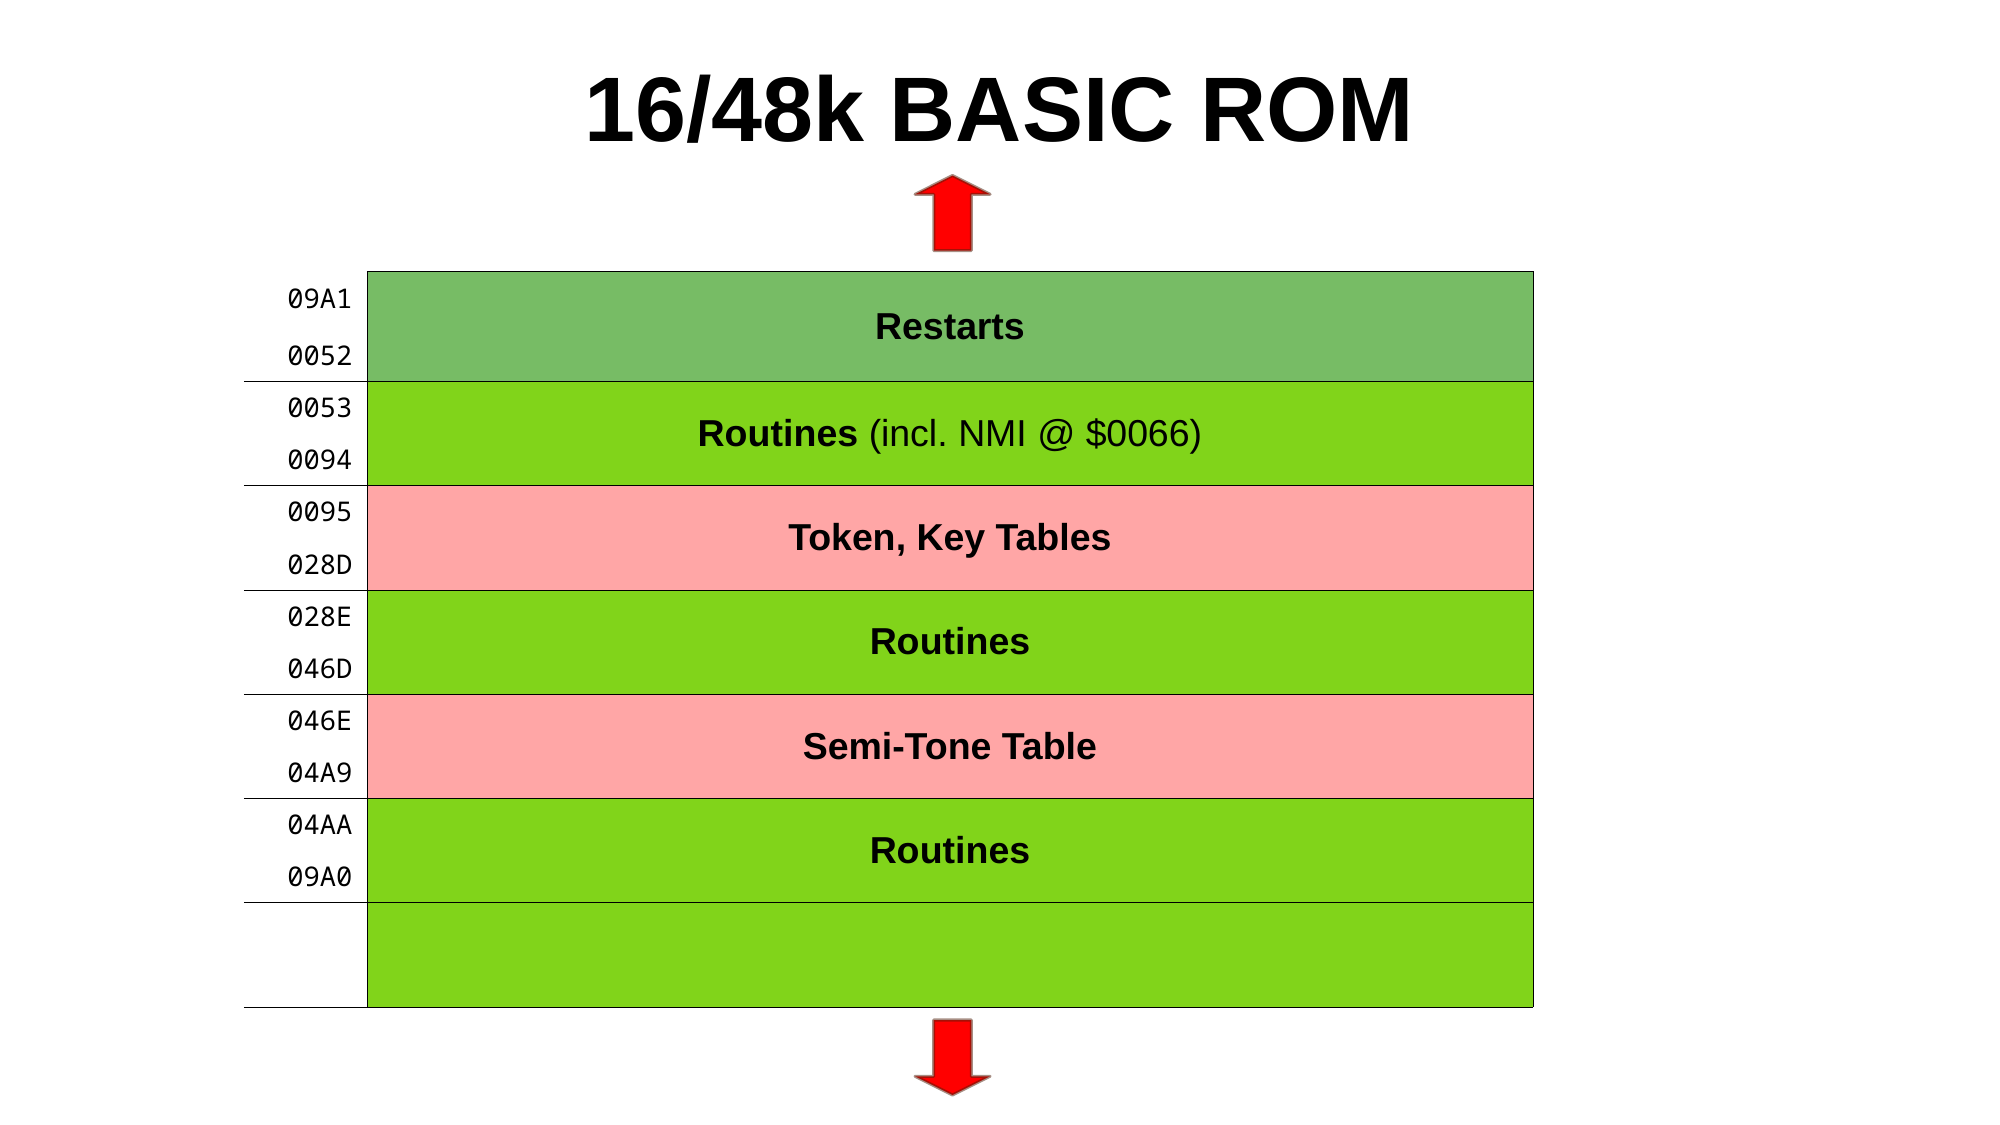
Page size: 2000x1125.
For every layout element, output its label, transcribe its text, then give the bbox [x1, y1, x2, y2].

table_cell Routines [368, 591, 1533, 694]
table_header 09A1 [244, 272, 367, 324]
table_cell 028D [244, 538, 367, 590]
table_header Restarts [368, 272, 1533, 381]
table_cell 0053 [244, 382, 367, 433]
table_cell [368, 903, 1533, 1007]
table_cell Token, Key Tables [368, 486, 1533, 590]
table_cell [244, 955, 367, 1007]
table_cell 028E [244, 591, 367, 642]
table_cell 0052 [244, 324, 367, 381]
text_box [915, 1020, 991, 1096]
table_cell Semi-Tone Table [368, 695, 1533, 798]
text_box [915, 175, 991, 251]
table_cell 046D [244, 642, 367, 694]
table_cell Routines (incl. NMI @ $0066) [368, 382, 1533, 485]
table_cell 0094 [244, 433, 367, 485]
table_cell 04AA [244, 799, 367, 850]
title 16/48k BASIC ROM [137, 0, 1862, 219]
table_cell 04A9 [244, 746, 367, 798]
table_cell 09A0 [244, 850, 367, 902]
table_cell Routines [368, 799, 1533, 902]
table_cell [244, 903, 367, 955]
table_cell 046E [244, 695, 367, 746]
table_cell 0095 [244, 486, 367, 538]
